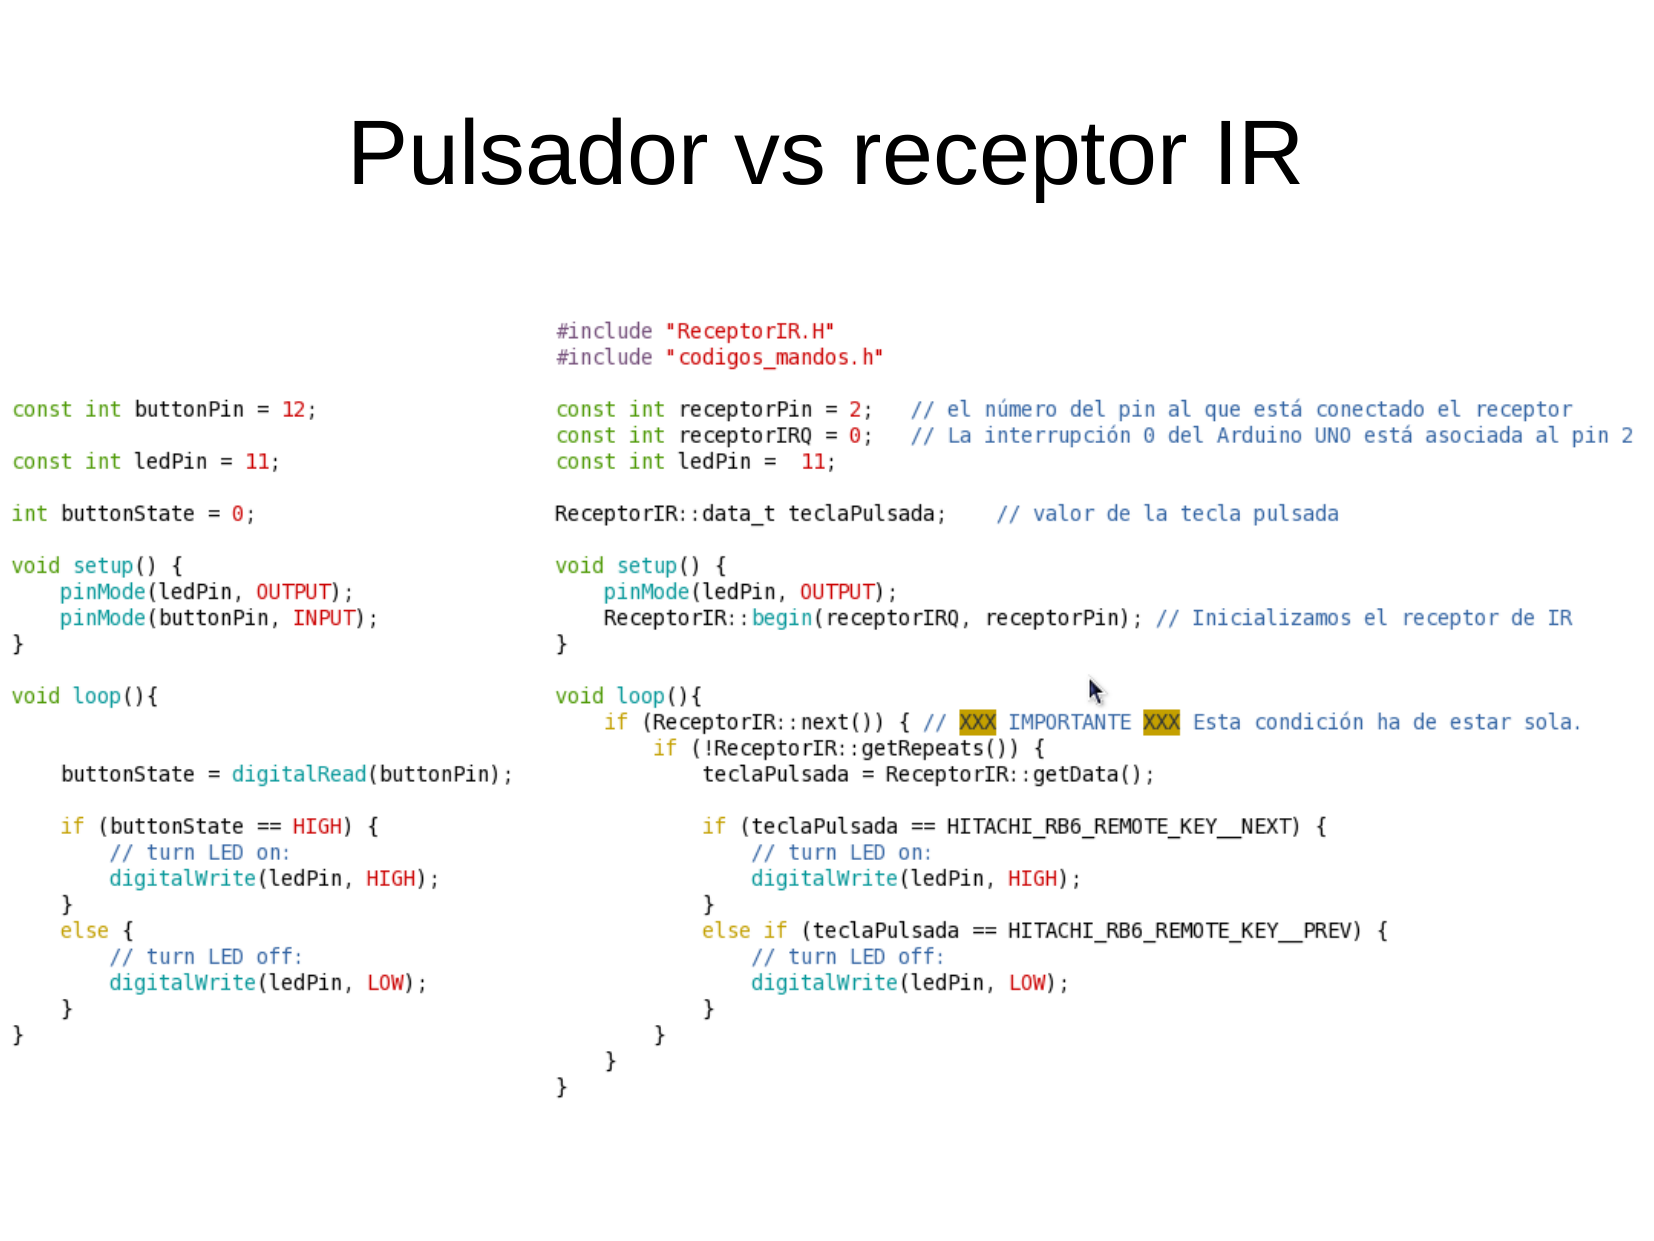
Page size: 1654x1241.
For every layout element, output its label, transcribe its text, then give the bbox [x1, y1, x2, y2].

picture [10, 305, 1649, 1116]
title Pulsador vs receptor IR [82, 56, 1571, 250]
